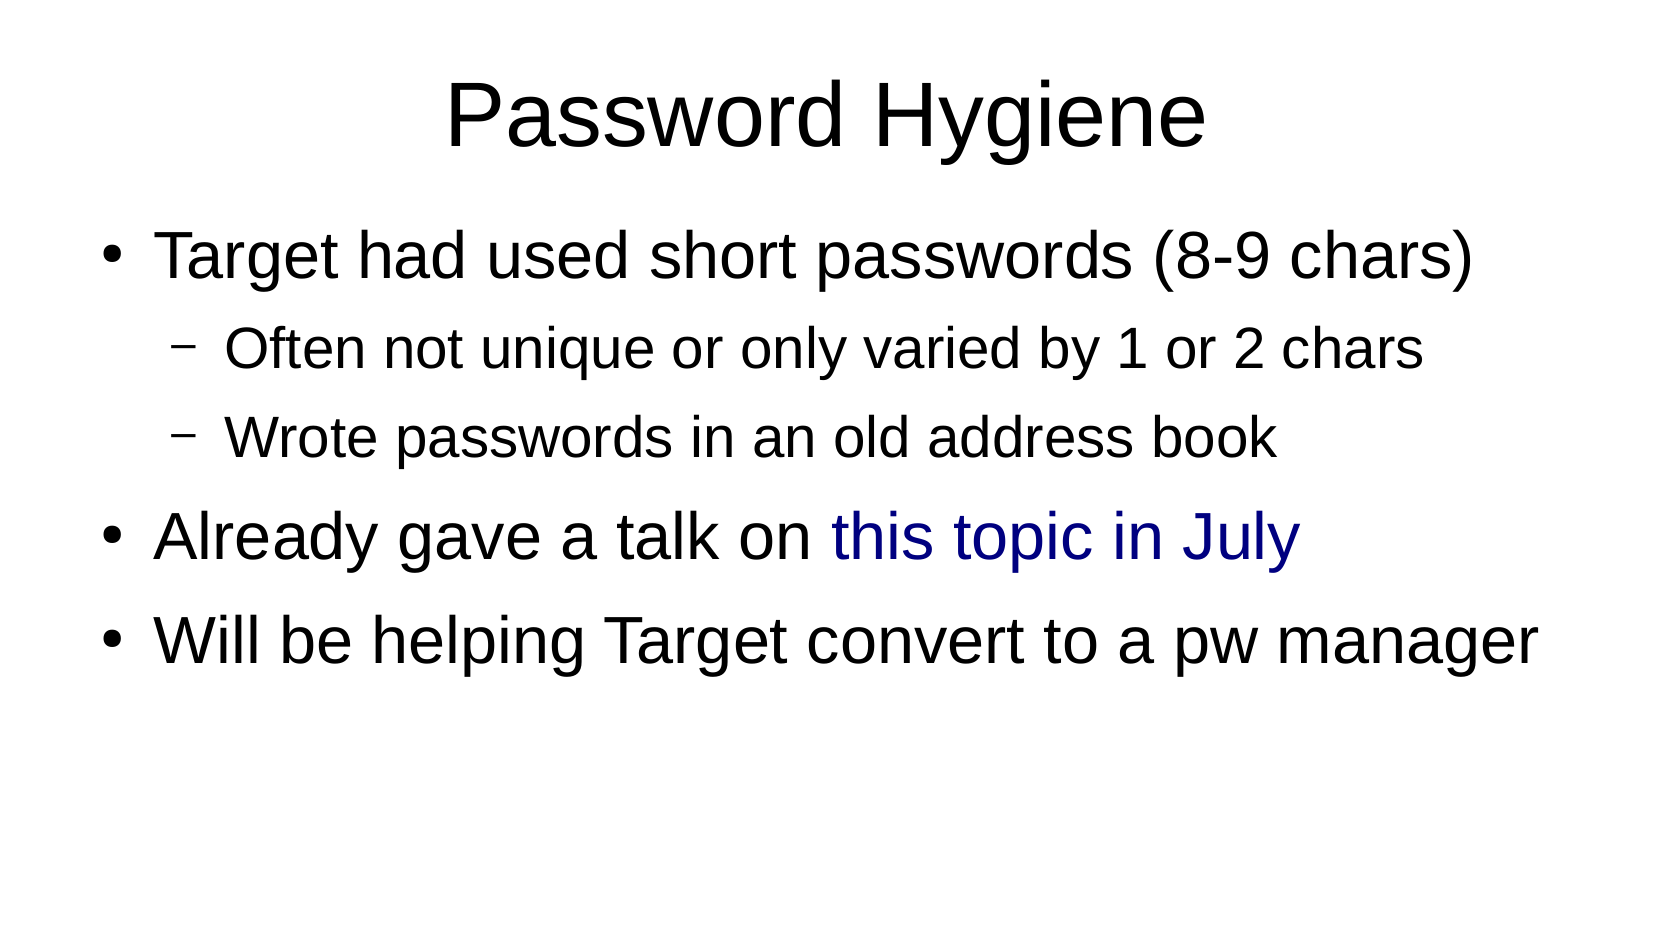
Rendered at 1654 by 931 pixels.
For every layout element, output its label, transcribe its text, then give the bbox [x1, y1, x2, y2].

title Password Hygiene [82, 37, 1571, 193]
list Target had used short passwords (8-9 chars) Often not unique or only varied by 1 or 2 chars Wrote passwords in an old address book Already gave a talk on this topic in July Will be helping Target convert to a pw manager [82, 217, 1571, 758]
